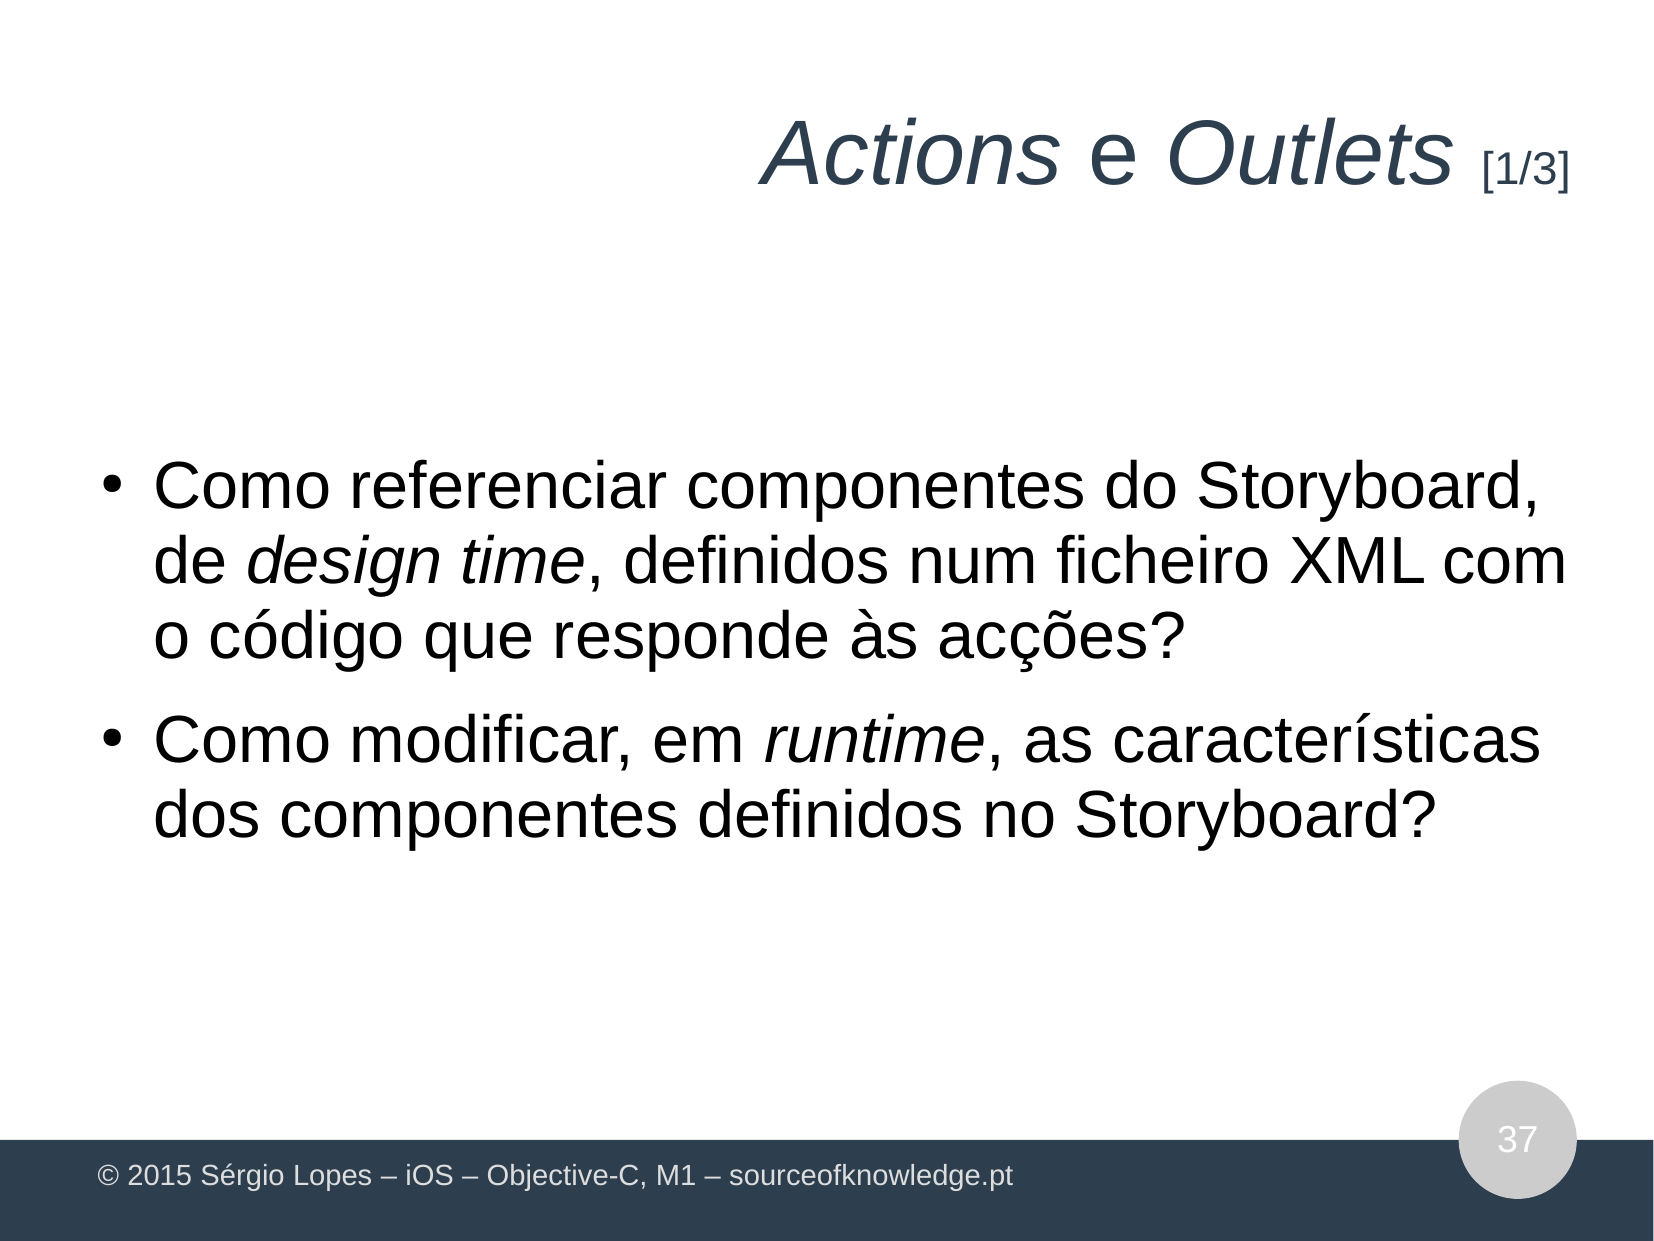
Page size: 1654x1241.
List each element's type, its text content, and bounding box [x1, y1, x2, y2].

list Como referenciar componentes do Storyboard, de design time, definidos num ficheiro XML com o código que responde às acções? Como modificar, em runtime, as características dos componentes definidos no Storyboard? [82, 290, 1571, 1010]
text_box [0, 1139, 1654, 1241]
text_box © 2015 Sérgio Lopes – iOS – Objective-C, M1 – sourceofknowledge.pt [82, 1151, 1026, 1199]
title Actions e Outlets [1/3] [82, 49, 1571, 257]
text_box 37 [1458, 1080, 1577, 1199]
